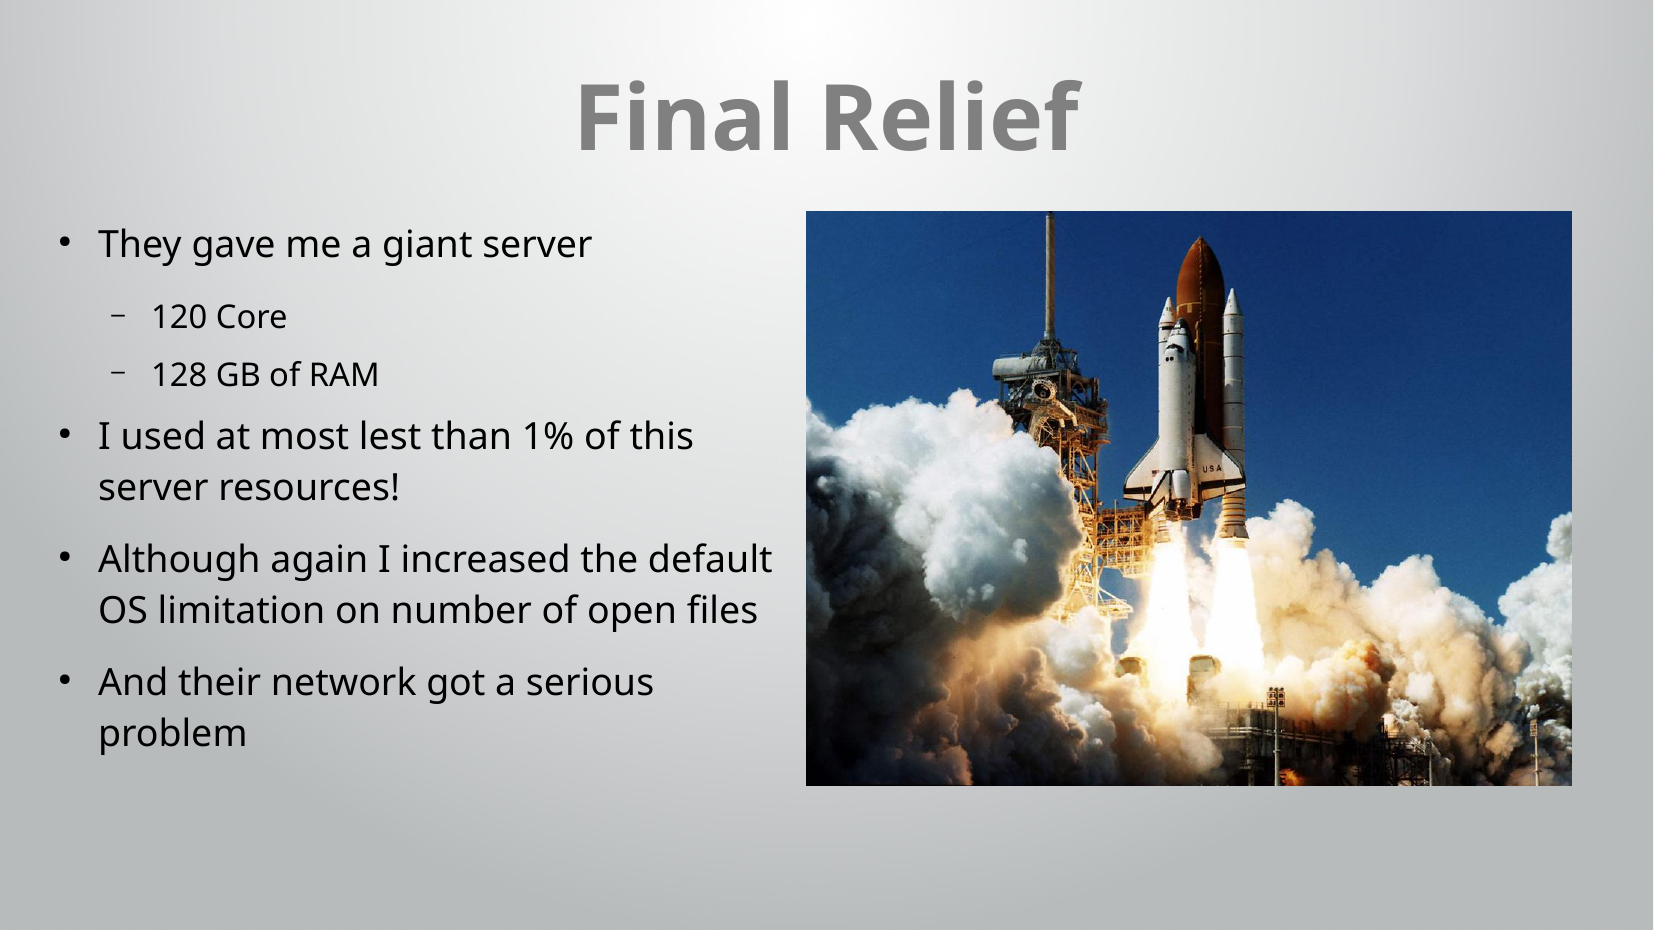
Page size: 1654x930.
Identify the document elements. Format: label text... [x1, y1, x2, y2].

picture [0, 0, 1654, 930]
list They gave me a giant server 120 Core 128 GB of RAM I used at most lest than 1% of this server resources! Although again I increased the default OS limitation on number of open files And their network got a serious problem [45, 217, 781, 796]
title Final Relief [82, 36, 1571, 193]
